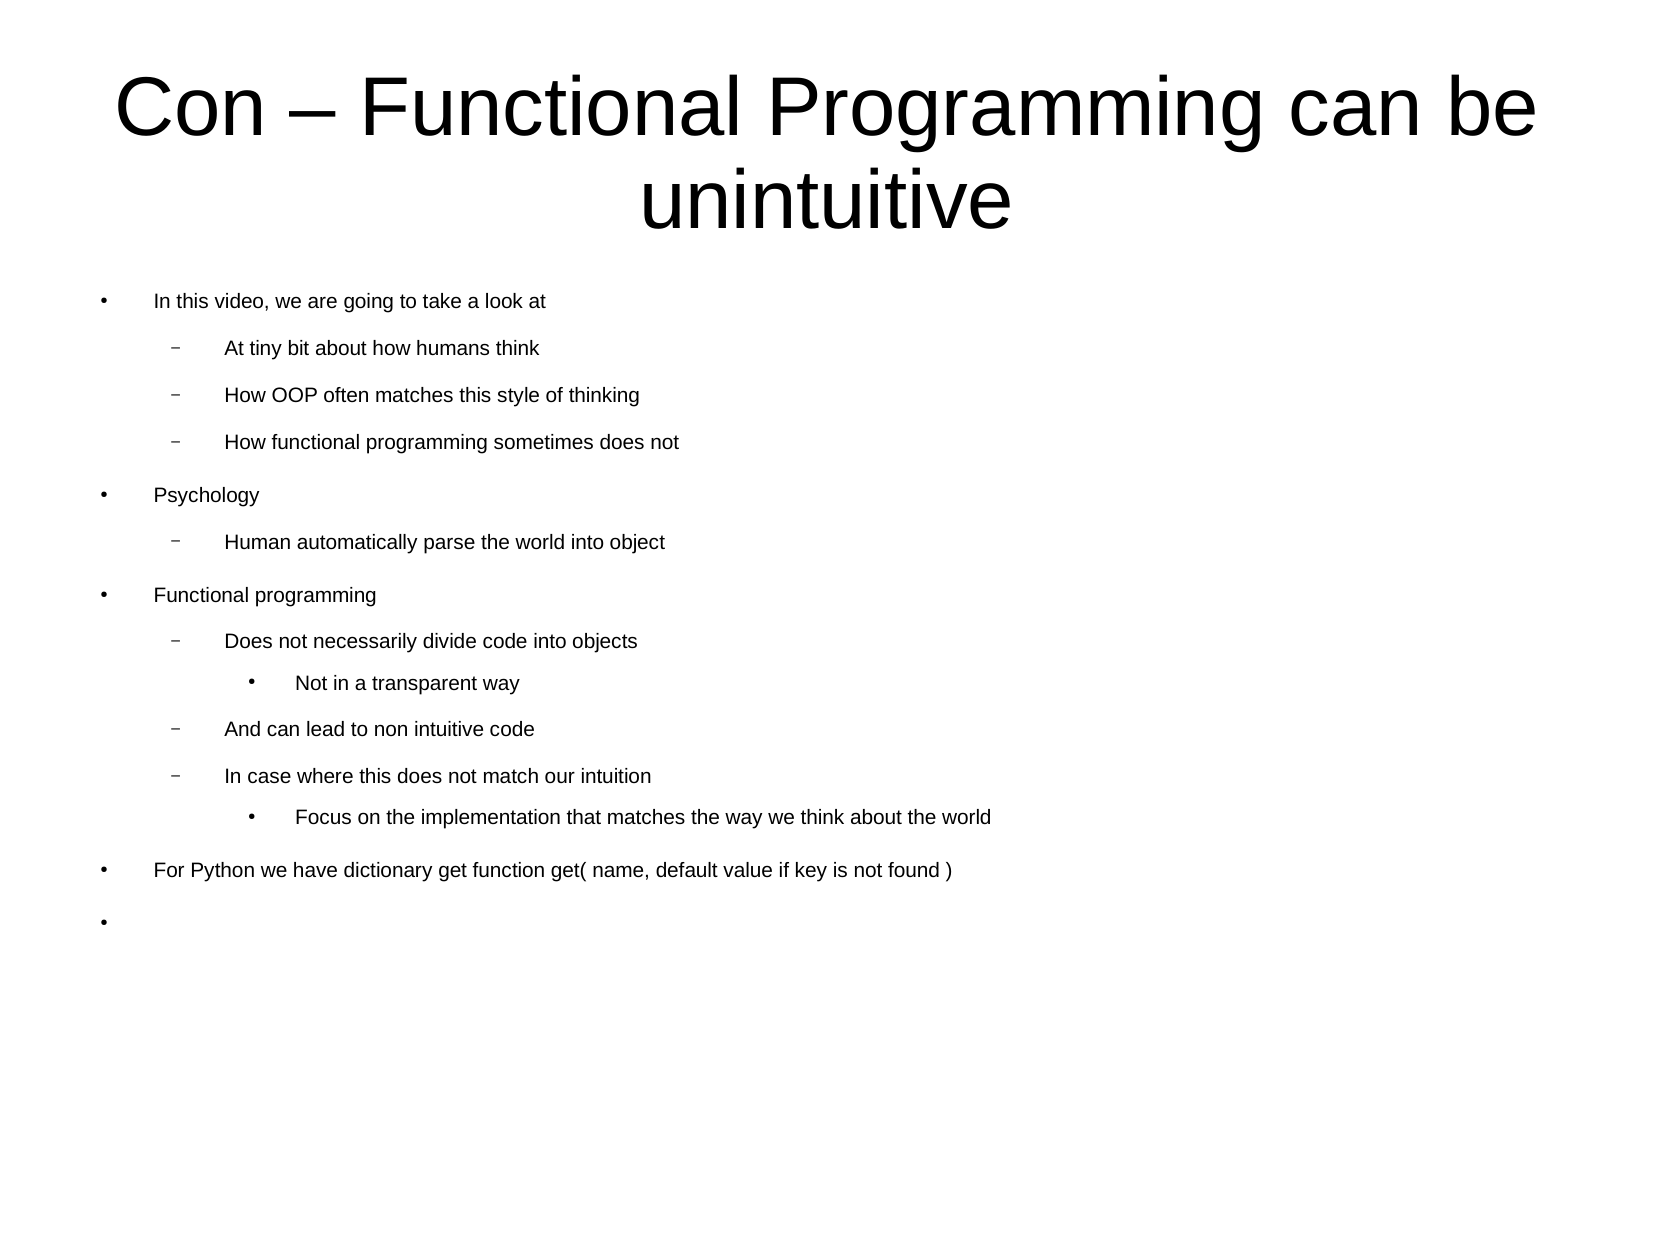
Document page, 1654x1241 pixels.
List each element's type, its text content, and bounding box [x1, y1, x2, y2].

title Con – Functional Programming can be unintuitive [82, 49, 1571, 257]
list In this video, we are going to take a look at At tiny bit about how humans think How OOP often matches this style of thinking How functional programming sometimes does not Psychology Human automatically parse the world into object Functional programming Does not necessarily divide code into objects Not in a transparent way And can lead to non intuitive code In case where this does not match our intuition Focus on the implementation that matches the way we think about the world For Python we have dictionary get function get( name, default value if key is not found ) [82, 290, 1571, 1010]
